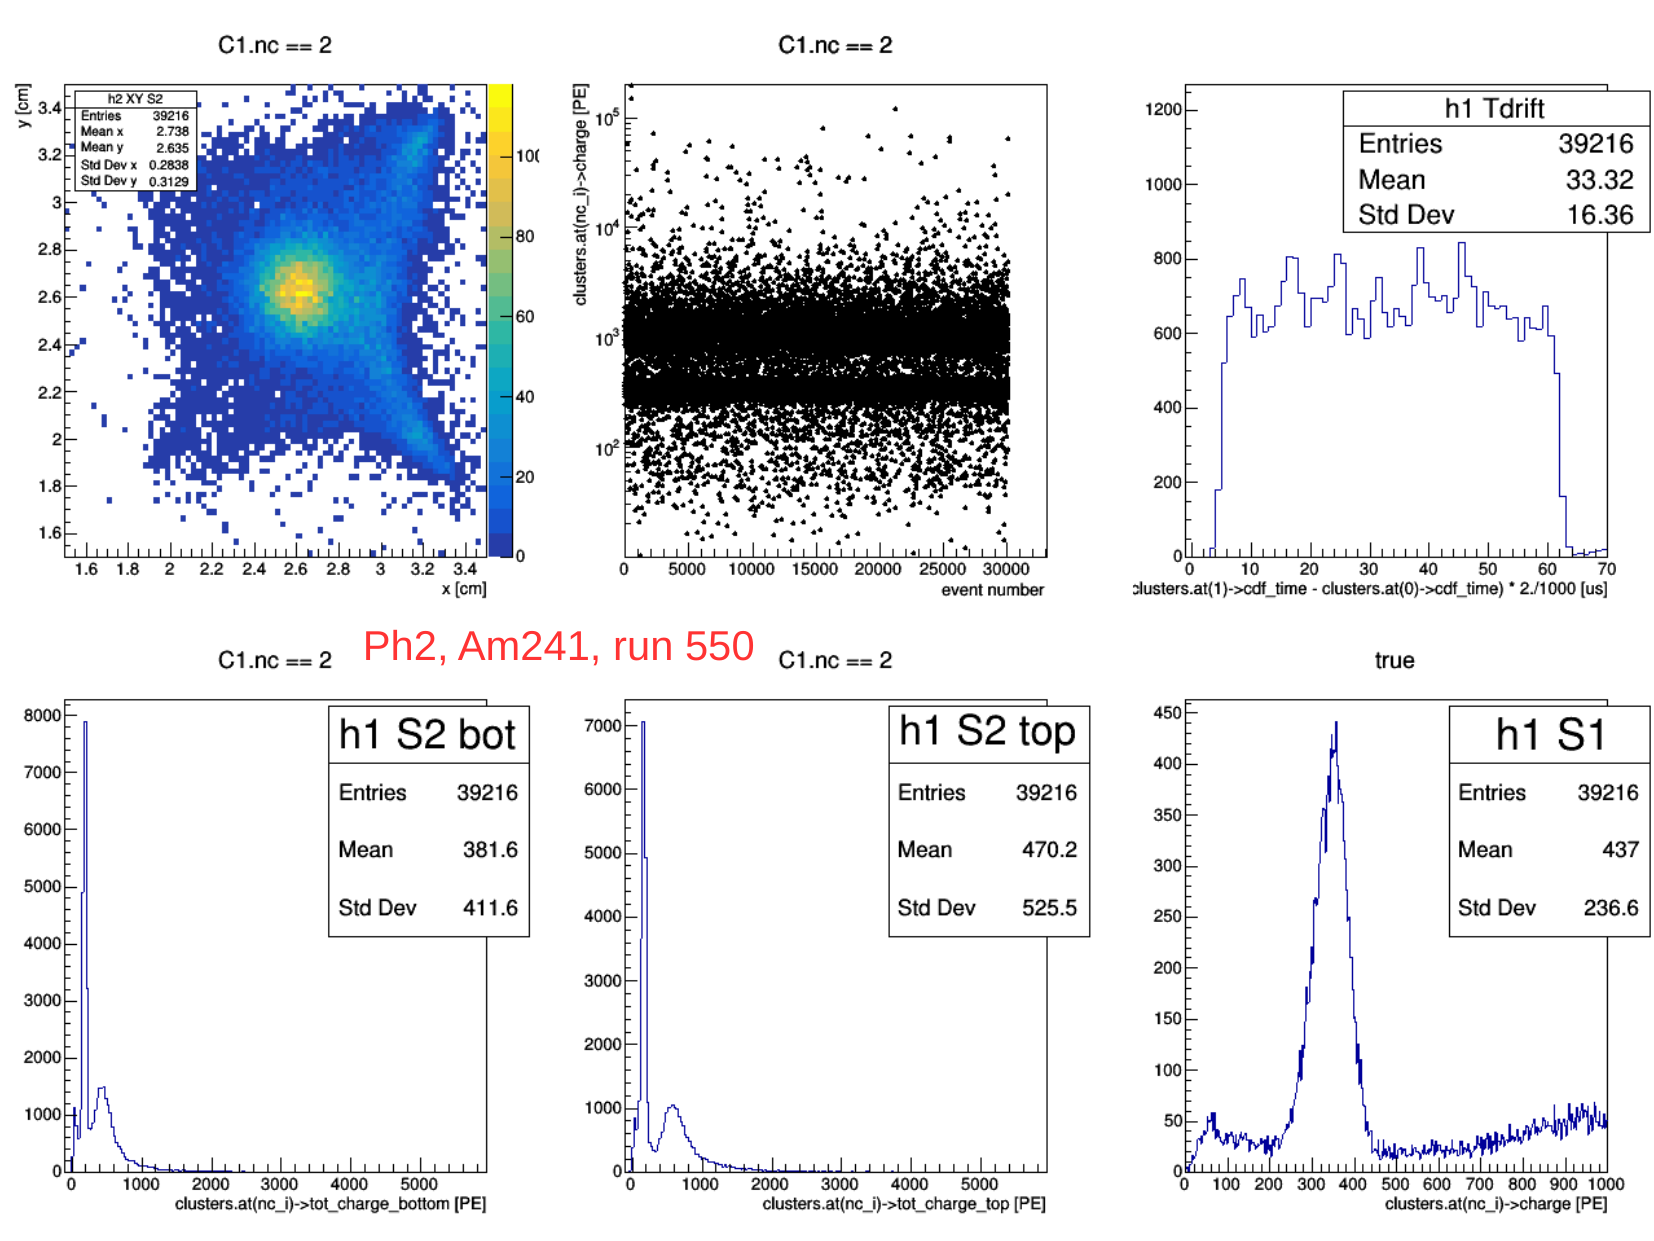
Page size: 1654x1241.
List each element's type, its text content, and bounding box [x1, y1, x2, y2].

text_box Ph2, Am241, run 550 [218, 615, 901, 751]
picture [6, 22, 1654, 1225]
